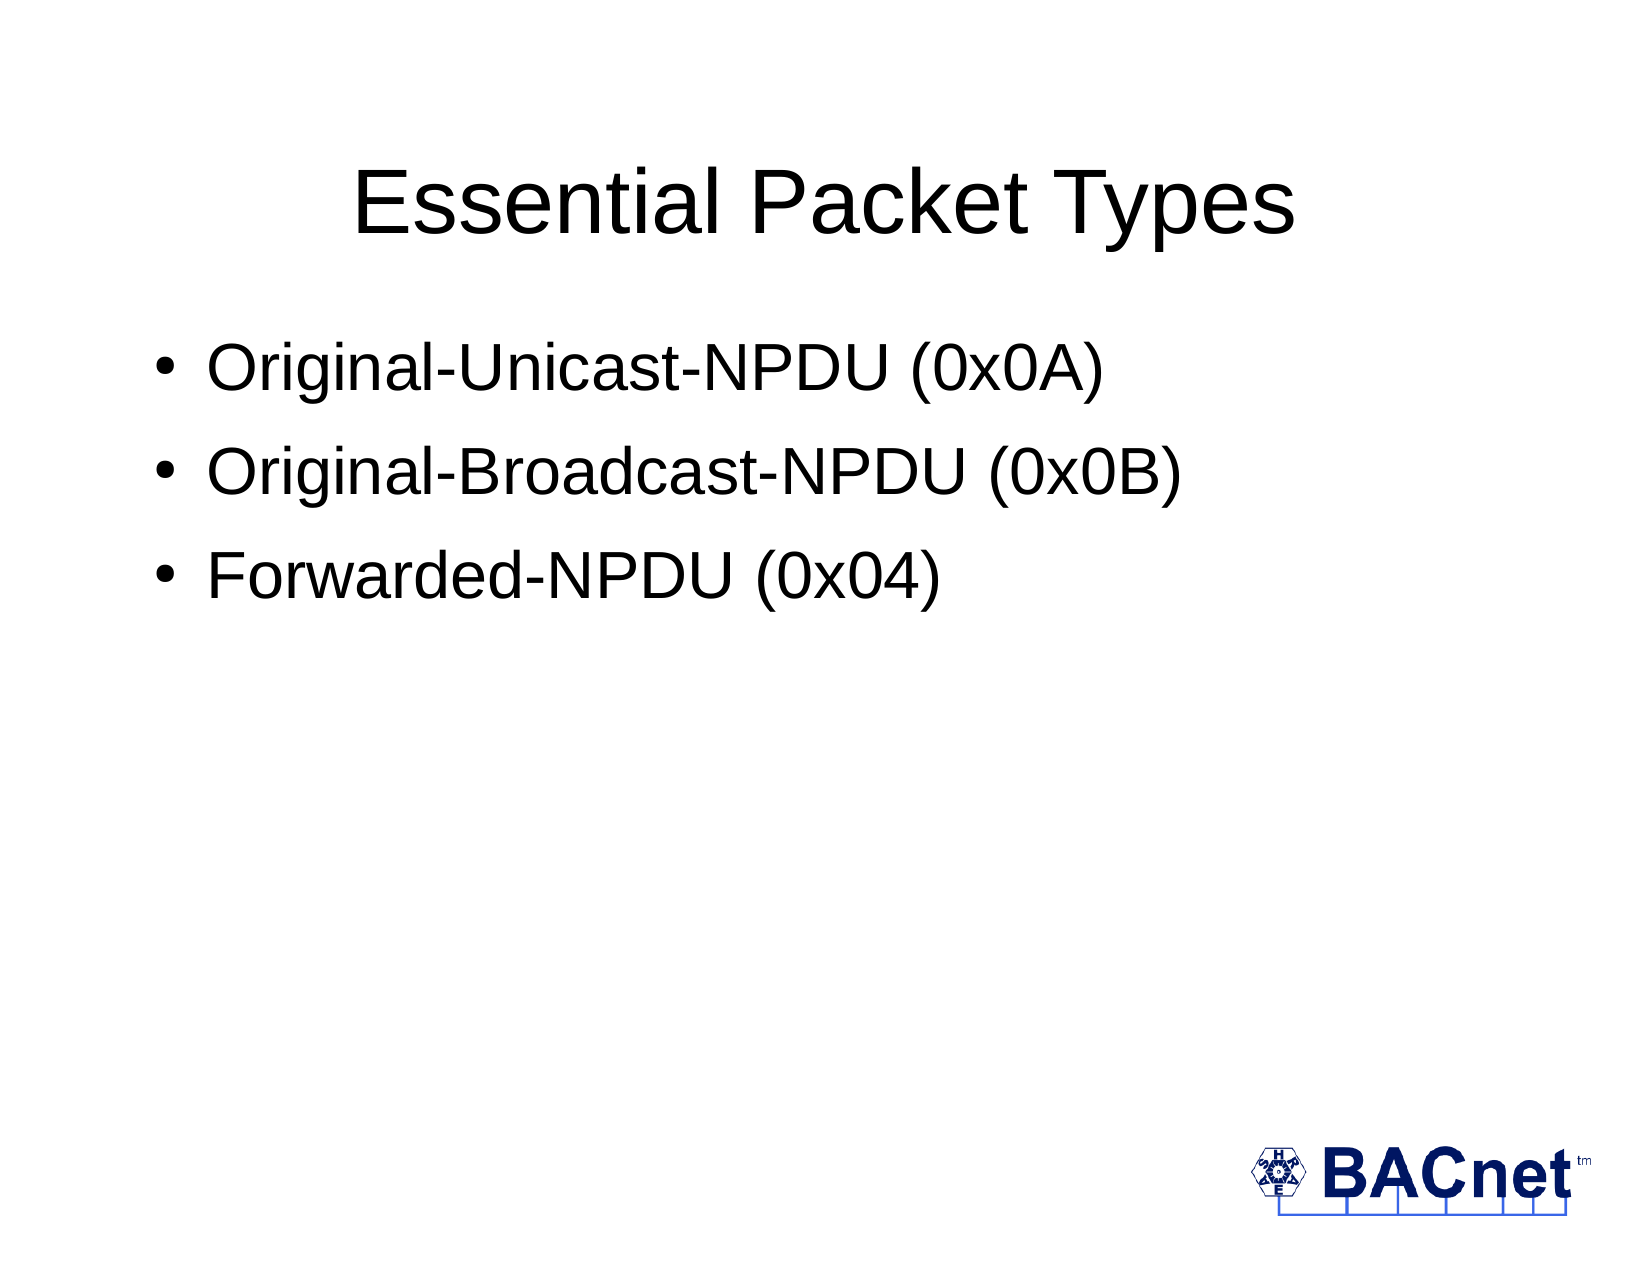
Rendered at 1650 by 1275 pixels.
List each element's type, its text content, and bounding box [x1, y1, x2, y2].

picture [1251, 1146, 1591, 1216]
list Original-Unicast-NPDU (0x0A) Original-Broadcast-NPDU (0x0B) Forwarded-NPDU (0x04) [135, 329, 1515, 1079]
title Essential Packet Types [135, 112, 1515, 291]
